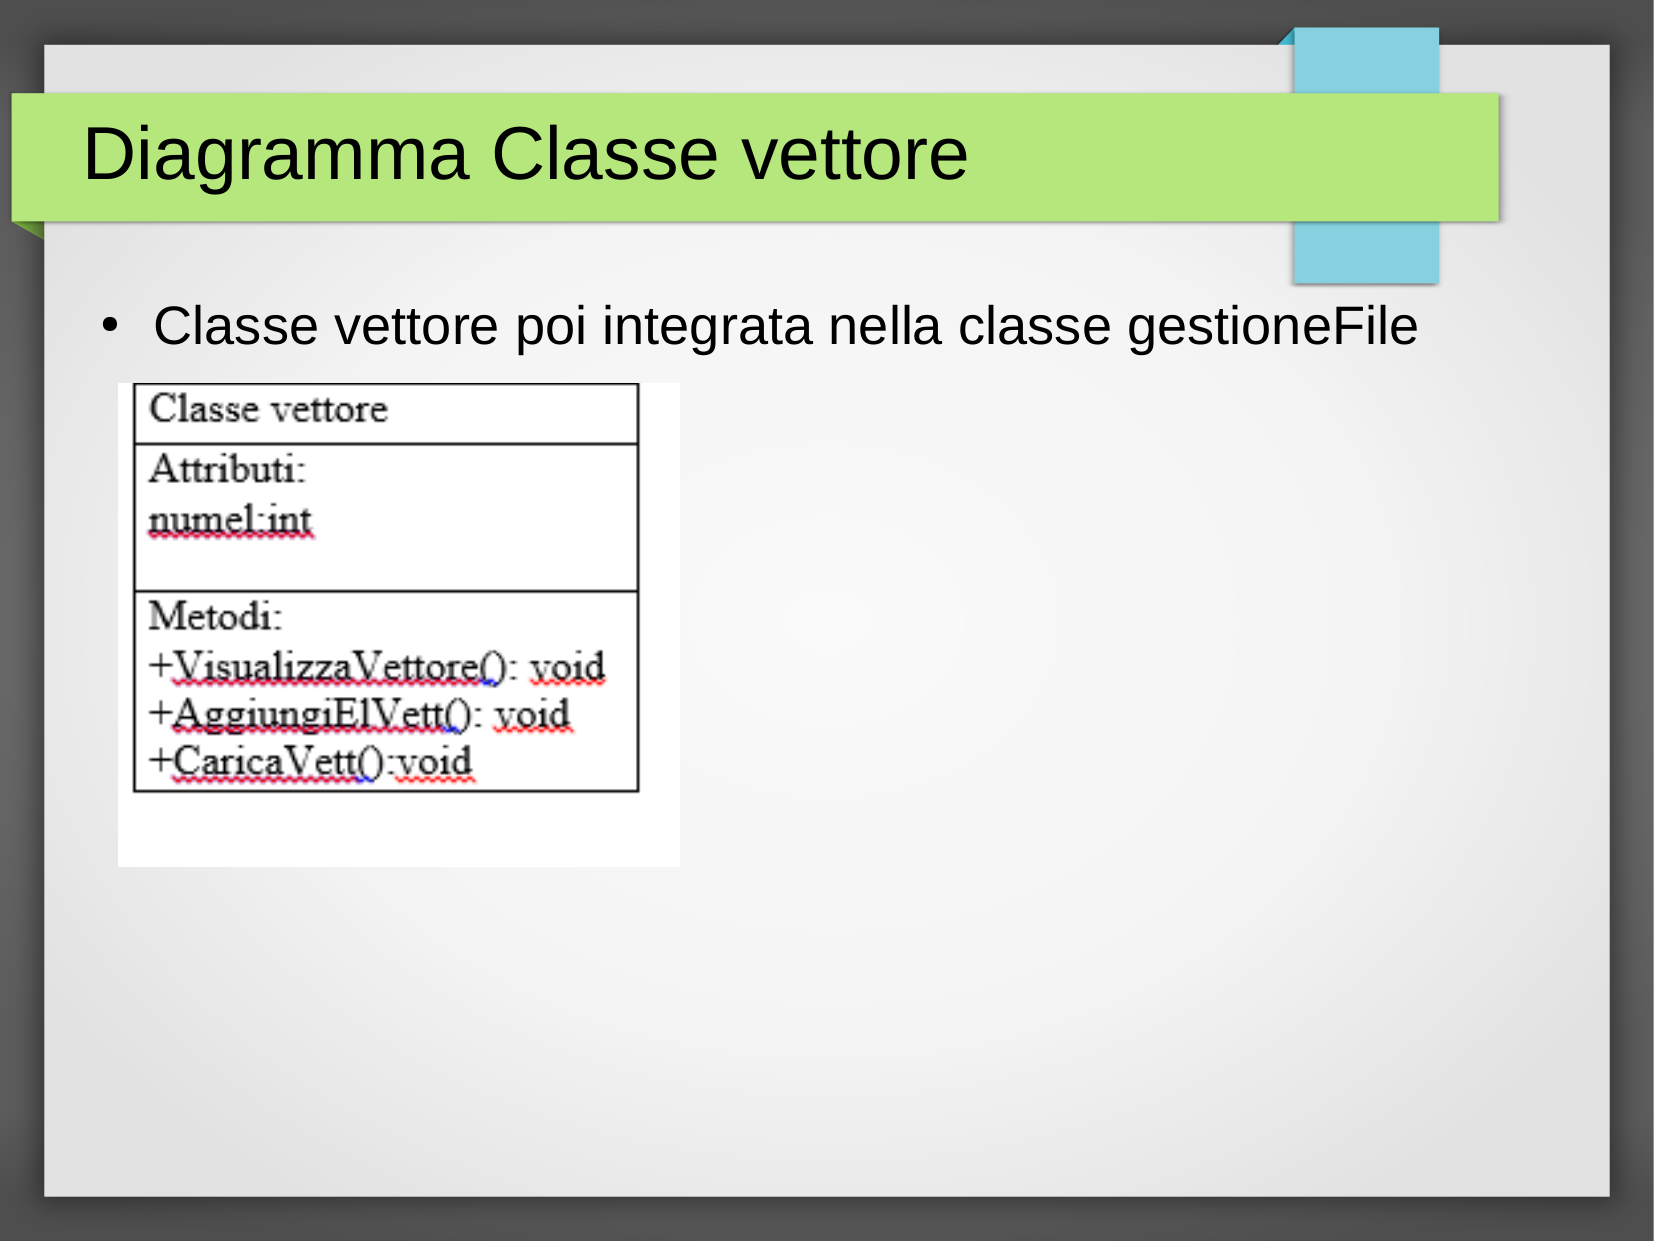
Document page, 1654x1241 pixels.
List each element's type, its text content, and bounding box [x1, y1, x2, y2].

picture [0, 0, 1654, 1241]
list Classe vettore poi integrata nella classe gestioneFile [82, 295, 1571, 1015]
title Diagramma Classe vettore [82, 94, 1264, 213]
